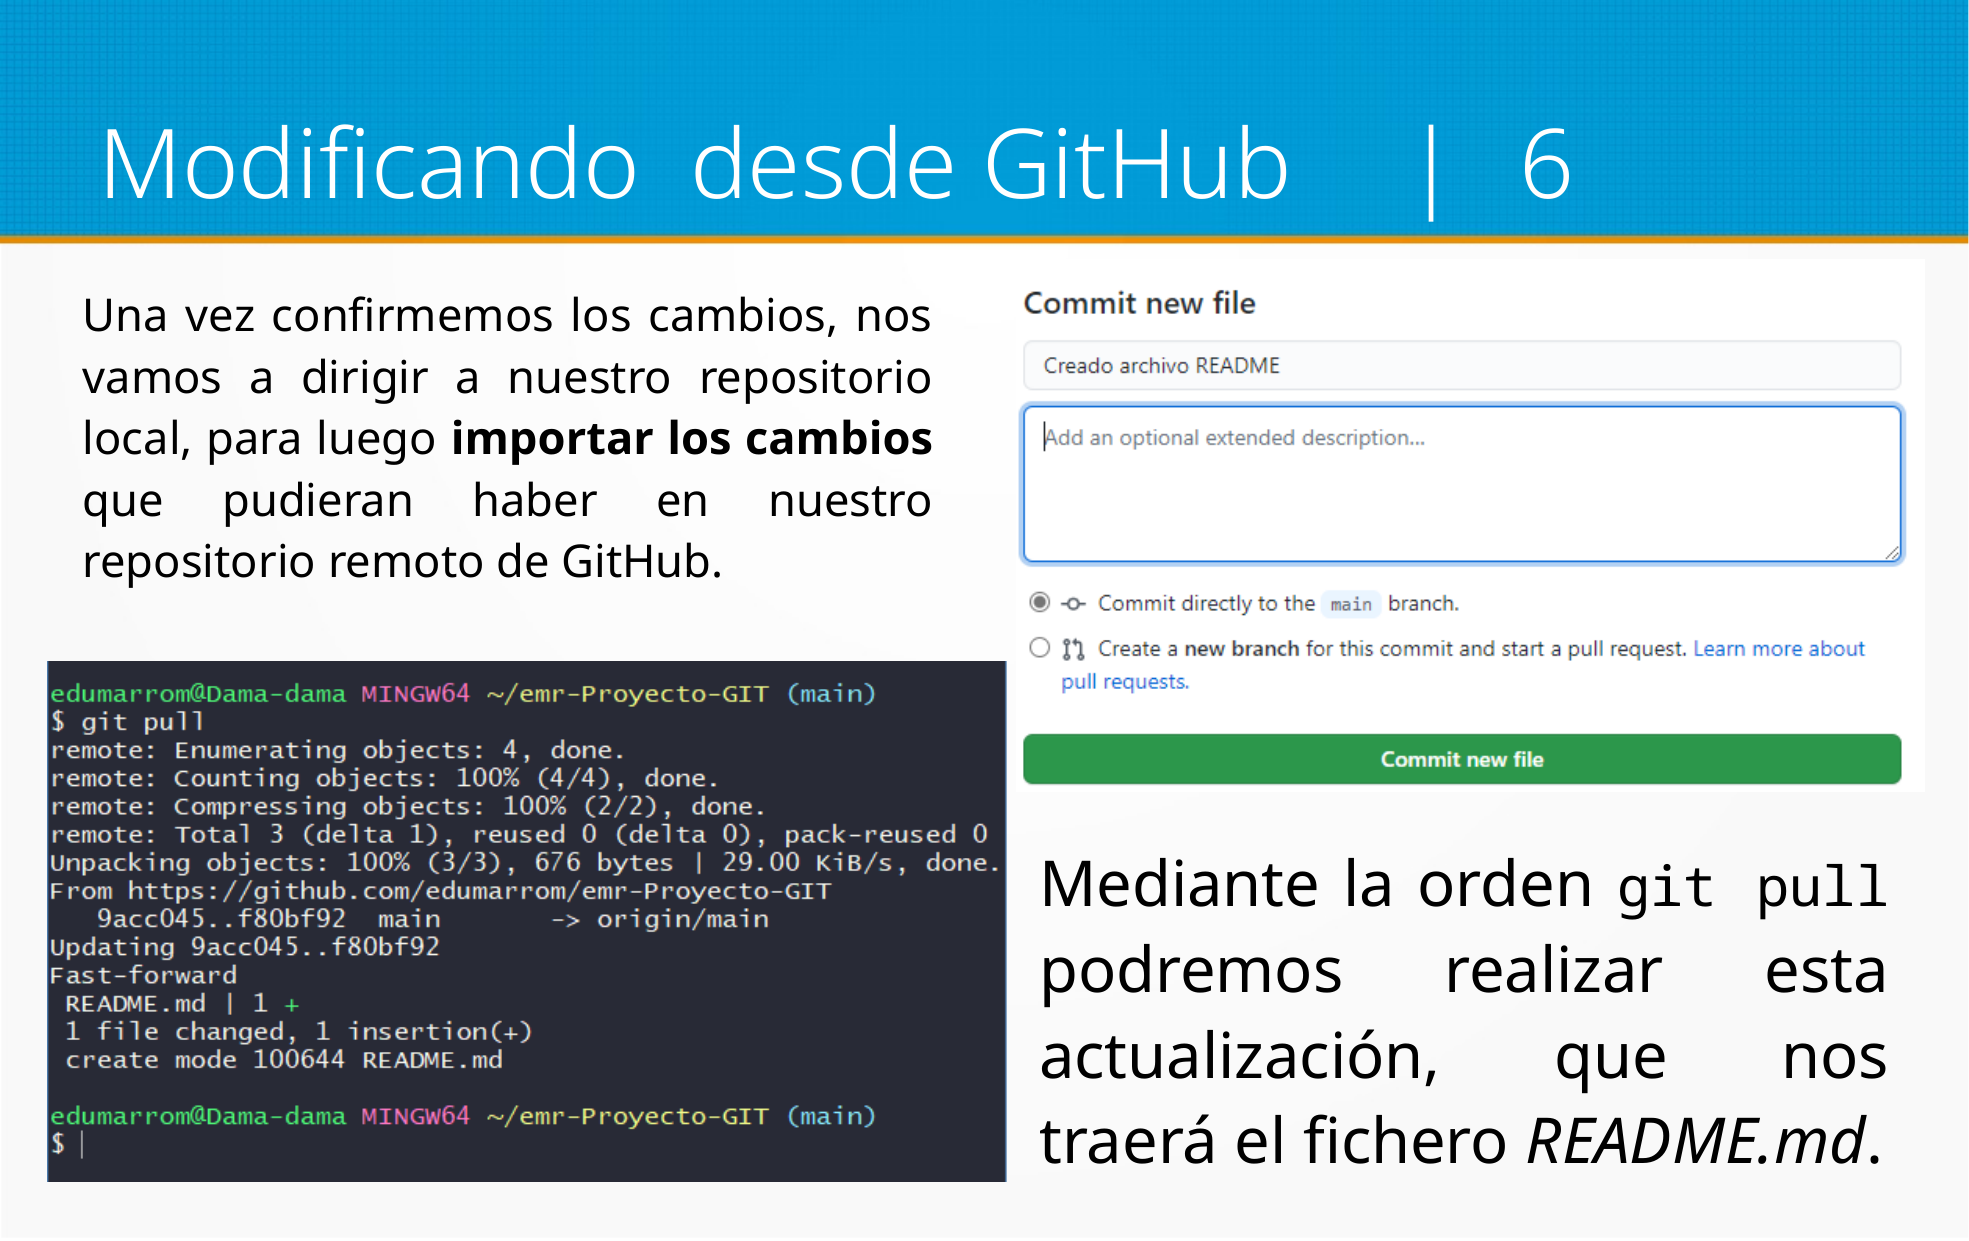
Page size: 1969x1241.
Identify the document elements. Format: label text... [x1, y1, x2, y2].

list Una vez confirmemos los cambios, nos vamos a dirigir a nuestro repositorio local, para luego importar los cambios que pudieran haber en nuestro repositorio remoto de GitHub. [82, 283, 934, 638]
title Modificando desde GitHub | 6 [98, 19, 1870, 227]
list Mediante la orden git pull podremos realizar esta actualización, que nos traerá el fichero README.md. [1039, 838, 1890, 1193]
picture [0, 233, 1969, 1241]
